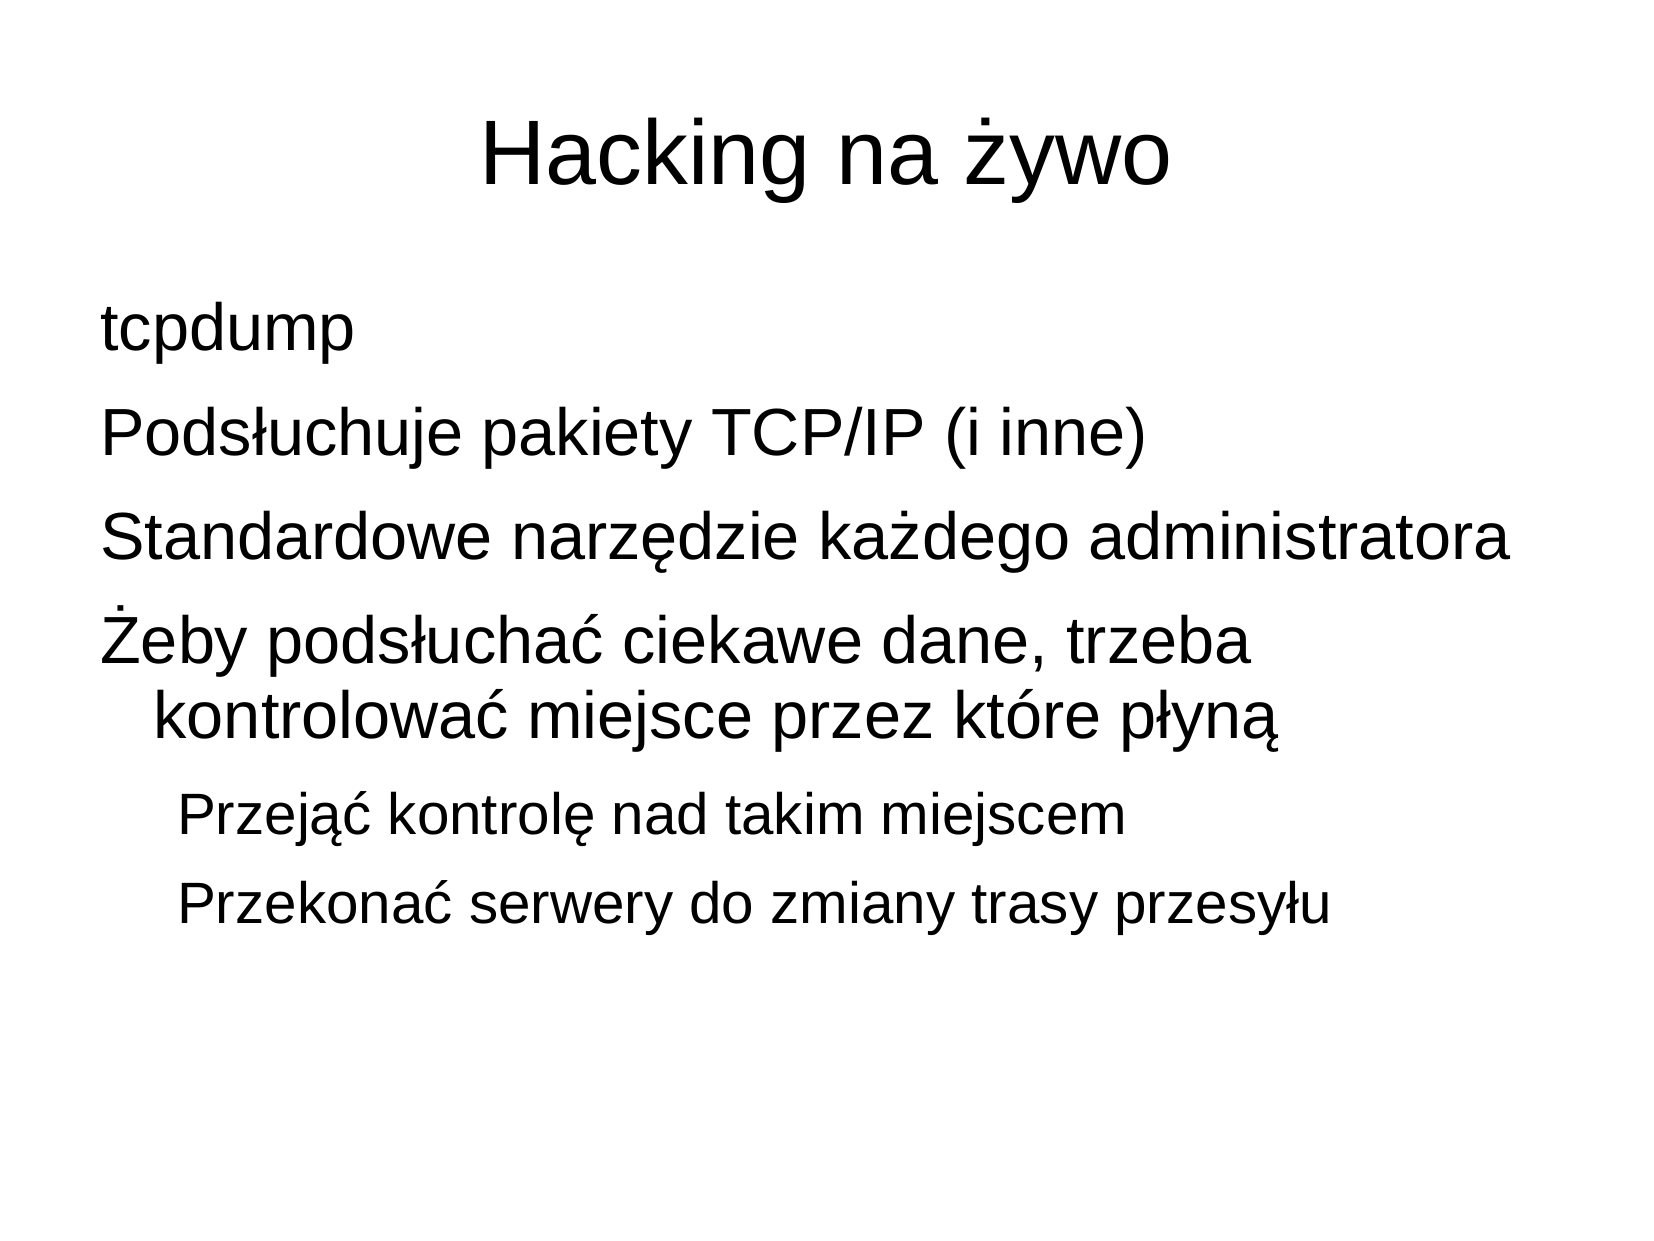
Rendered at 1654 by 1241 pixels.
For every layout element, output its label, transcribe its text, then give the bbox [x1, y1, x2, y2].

title Hacking na żywo [82, 49, 1571, 257]
list tcpdump Podsłuchuje pakiety TCP/IP (i inne) Standardowe narzędzie każdego administratora Żeby podsłuchać ciekawe dane, trzeba kontrolować miejsce przez które płyną Przejąć kontrolę nad takim miejscem Przekonać serwery do zmiany trasy przesyłu [82, 290, 1571, 1094]
